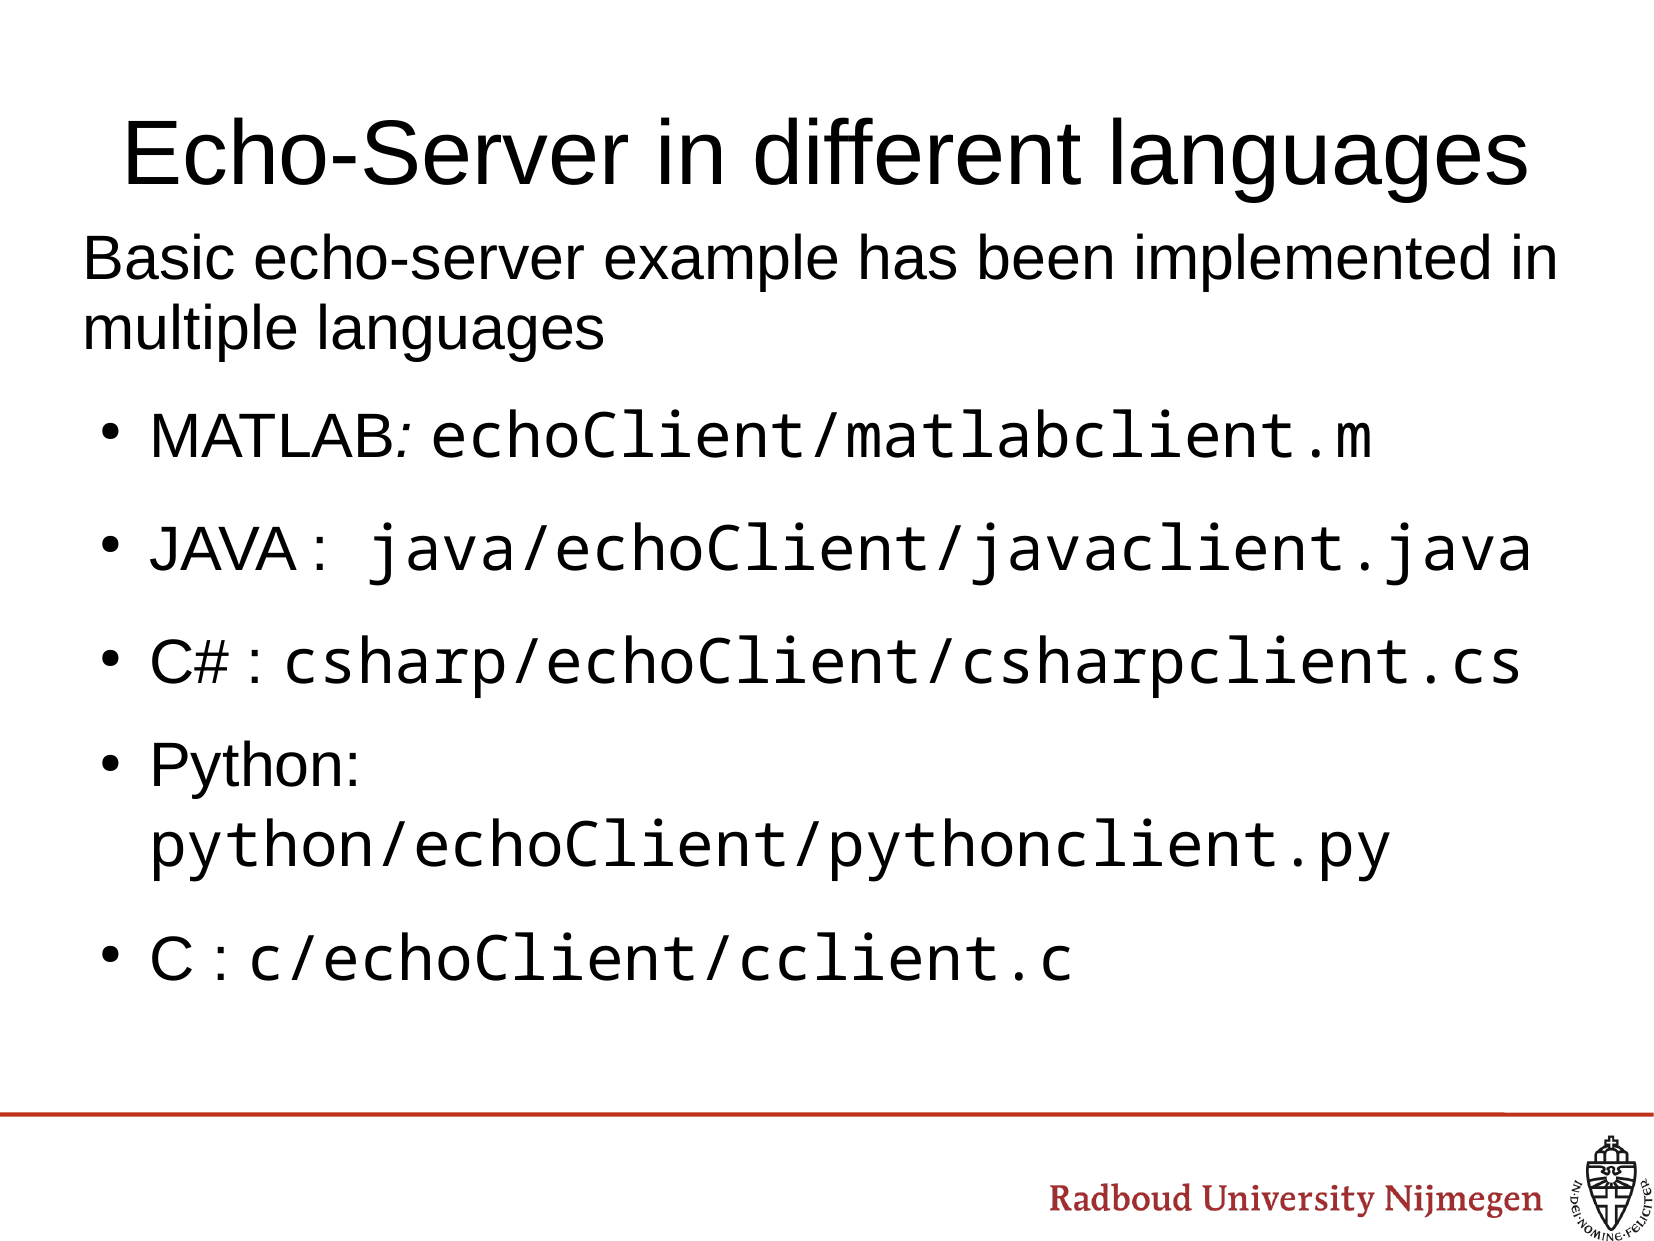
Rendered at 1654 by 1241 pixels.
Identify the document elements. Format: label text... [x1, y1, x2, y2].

picture [1050, 1134, 1654, 1241]
list Basic echo-server example has been implemented in multiple languages MATLAB: echoClient/matlabclient.m JAVA : java/echoClient/javaclient.java C# : csharp/echoClient/csharpclient.cs Python: python/echoClient/pythonclient.py C : c/echoClient/cclient.c [82, 222, 1571, 1076]
title Echo-Server in different languages [82, 49, 1571, 222]
